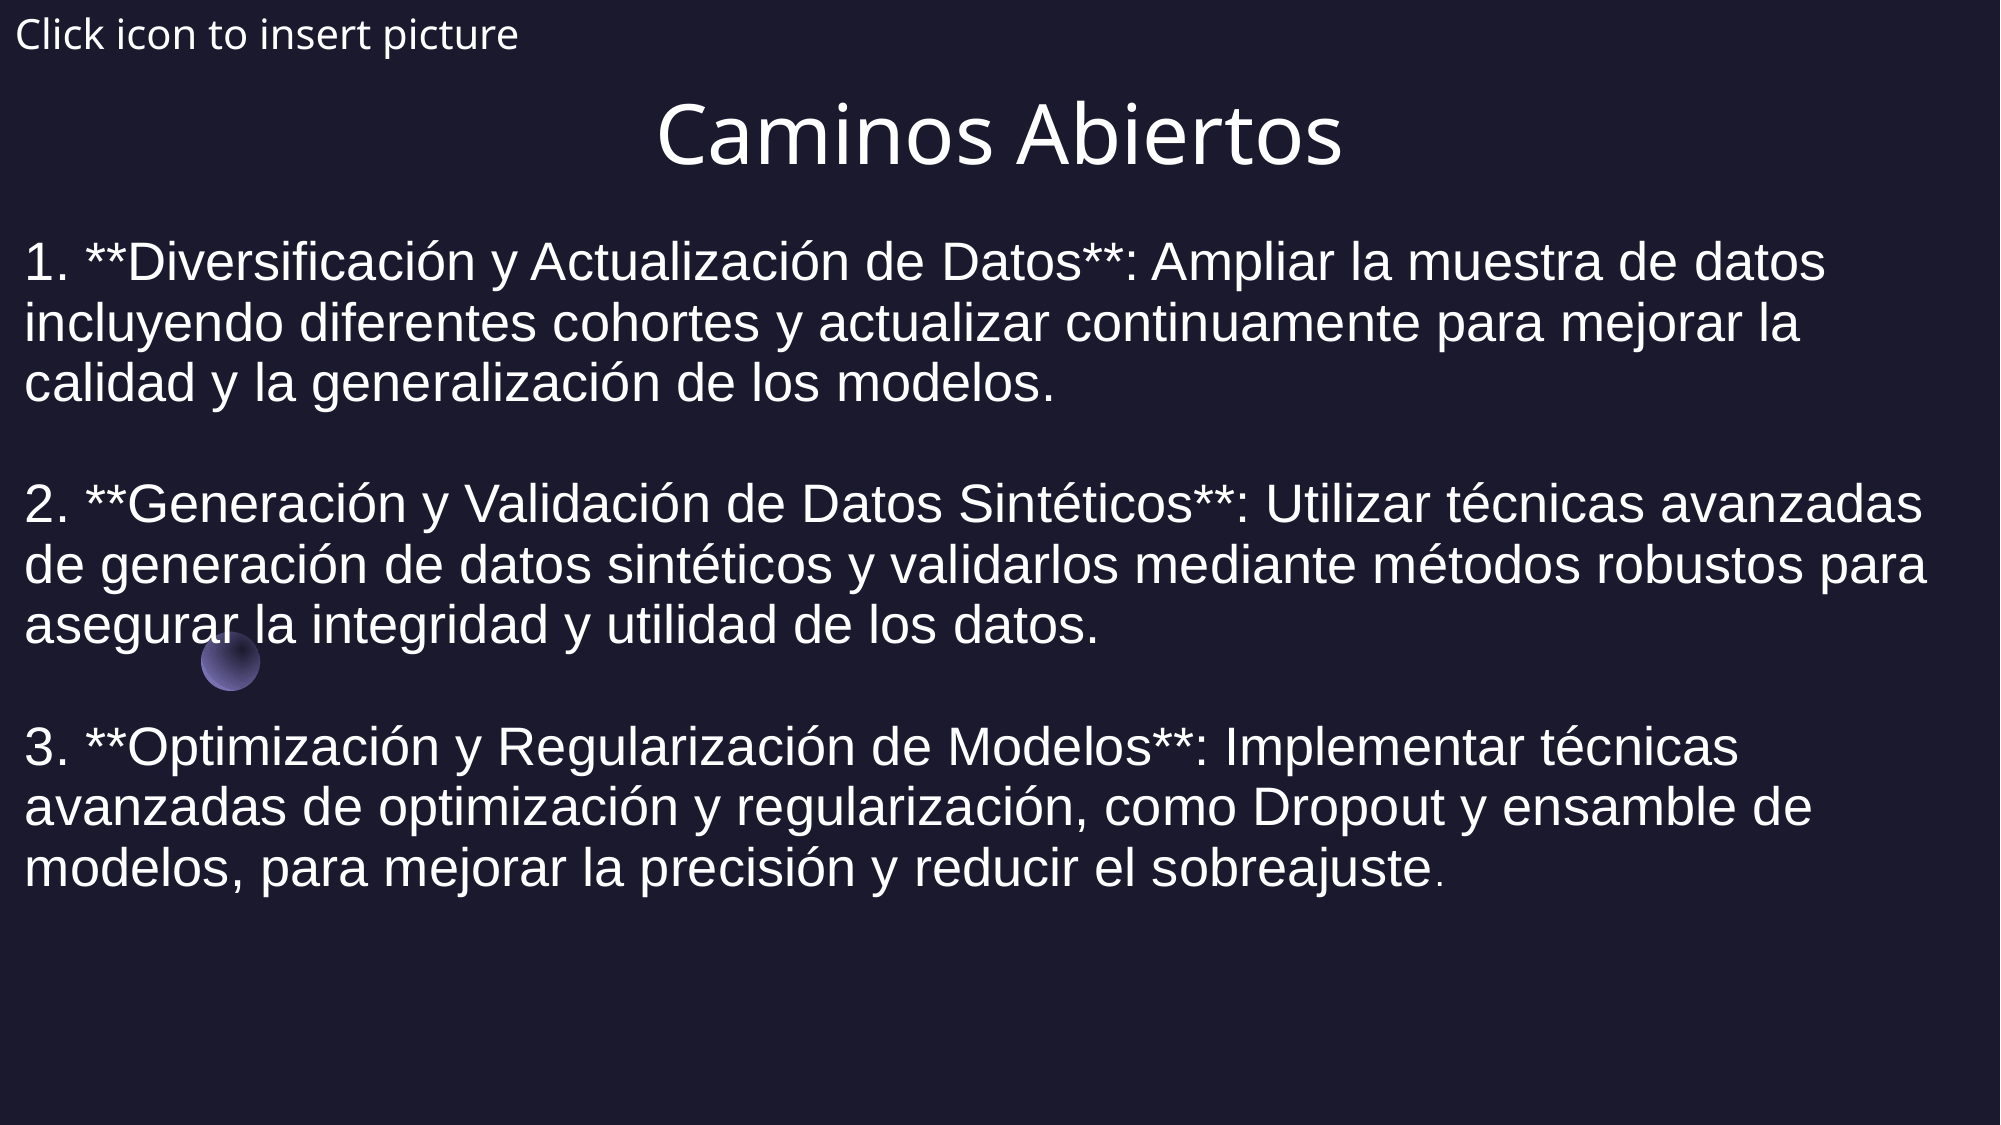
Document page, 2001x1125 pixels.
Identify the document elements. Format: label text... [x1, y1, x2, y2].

text_box 1. **Diversificación y Actualización de Datos**: Ampliar la muestra de datos incluyendo diferentes cohortes y actualizar continuamente para mejorar la calidad y la generalización de los modelos. 2. **Generación y Validación de Datos Sintéticos**: Utilizar técnicas avanzadas de generación de datos sintéticos y validarlos mediante métodos robustos para asegurar la integridad y utilidad de los datos. 3. **Optimización y Regularización de Modelos**: Implementar técnicas avanzadas de optimización y regularización, como Dropout y ensamble de modelos, para mejorar la precisión y reducir el sobreajuste. [10, 224, 2000, 1040]
title Caminos Abiertos [0, 23, 2000, 246]
